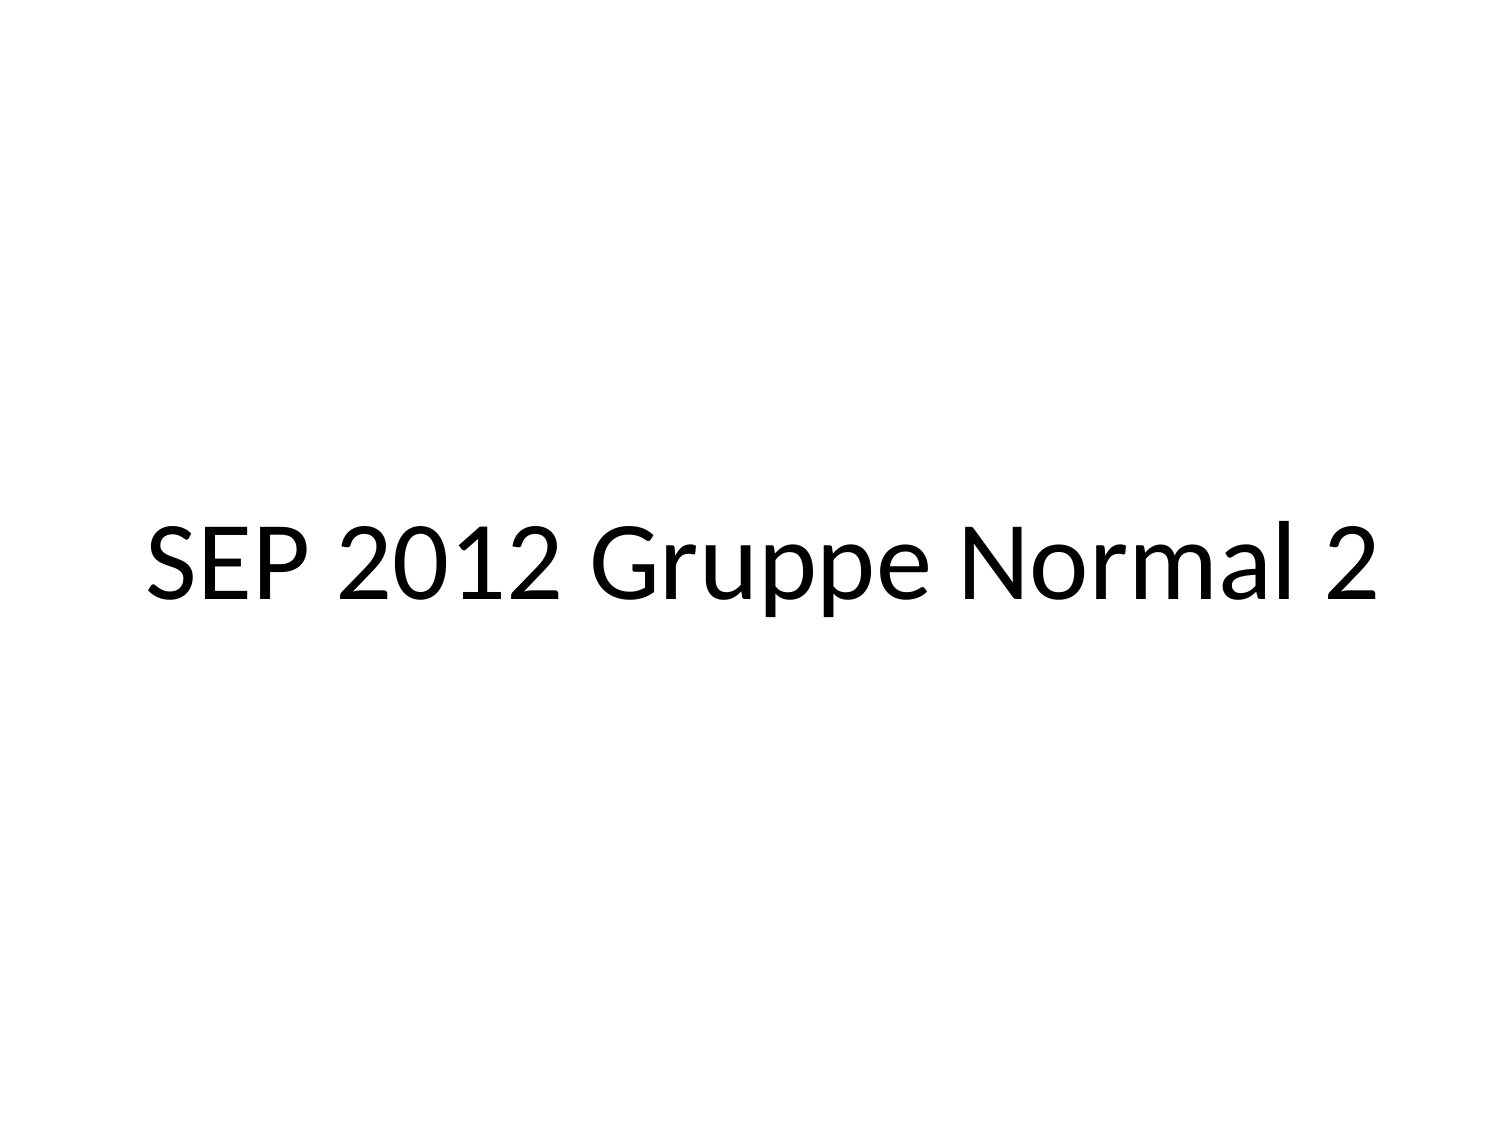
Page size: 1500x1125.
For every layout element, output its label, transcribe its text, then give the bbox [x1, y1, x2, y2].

title SEP 2012 Gruppe Normal 2 [88, 479, 1439, 668]
